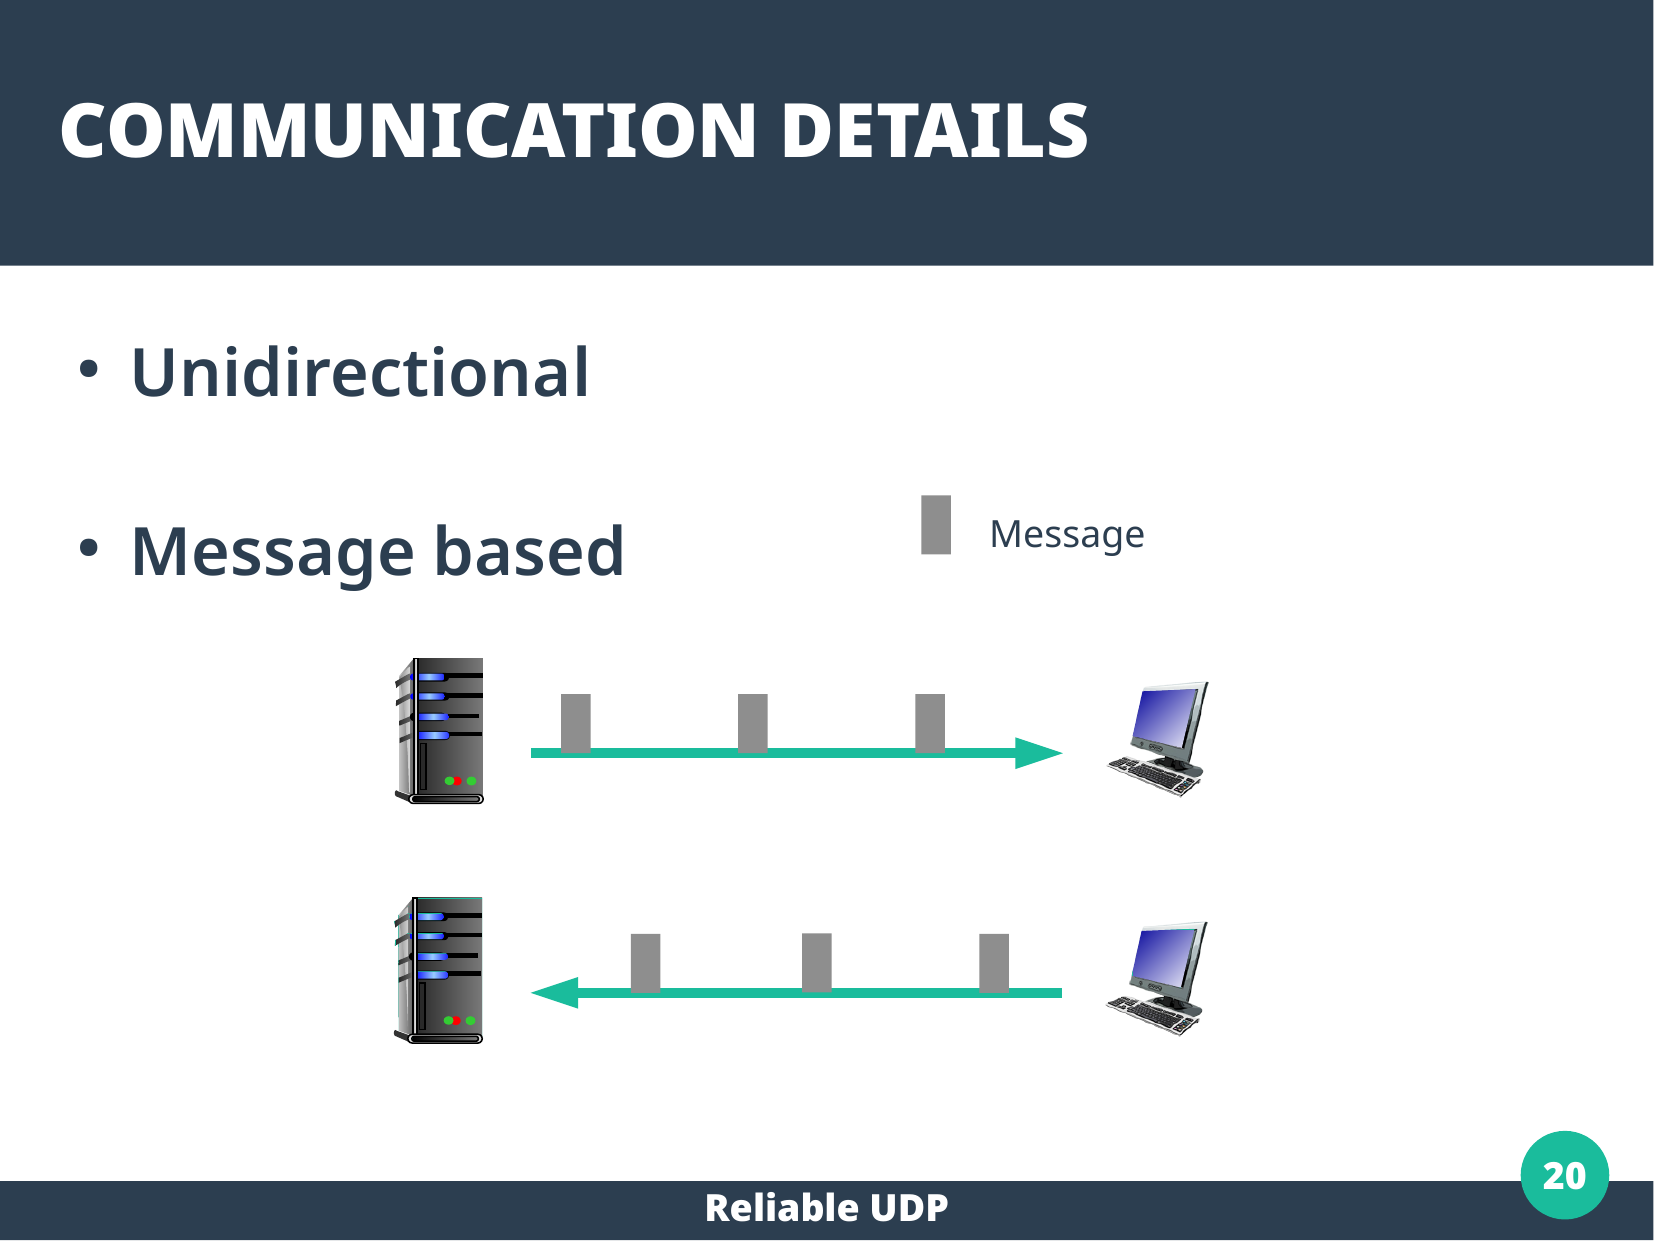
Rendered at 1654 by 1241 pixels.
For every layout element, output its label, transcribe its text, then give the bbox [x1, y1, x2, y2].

title COMMUNICATION DETAILS [59, 49, 1595, 207]
text_box [1131, 928, 1195, 988]
text_box [561, 694, 591, 754]
text_box [393, 897, 483, 1044]
text_box [1132, 689, 1196, 748]
text_box [915, 694, 945, 754]
list Unidirectional Message based [59, 324, 1595, 1152]
text_box [921, 495, 951, 555]
text_box [394, 658, 484, 804]
text_box [738, 694, 768, 754]
text_box [979, 933, 1009, 993]
text_box Message [974, 500, 1595, 603]
picture [1080, 916, 1210, 1045]
text_box [802, 933, 832, 993]
text_box [630, 933, 661, 993]
picture [1081, 676, 1211, 806]
